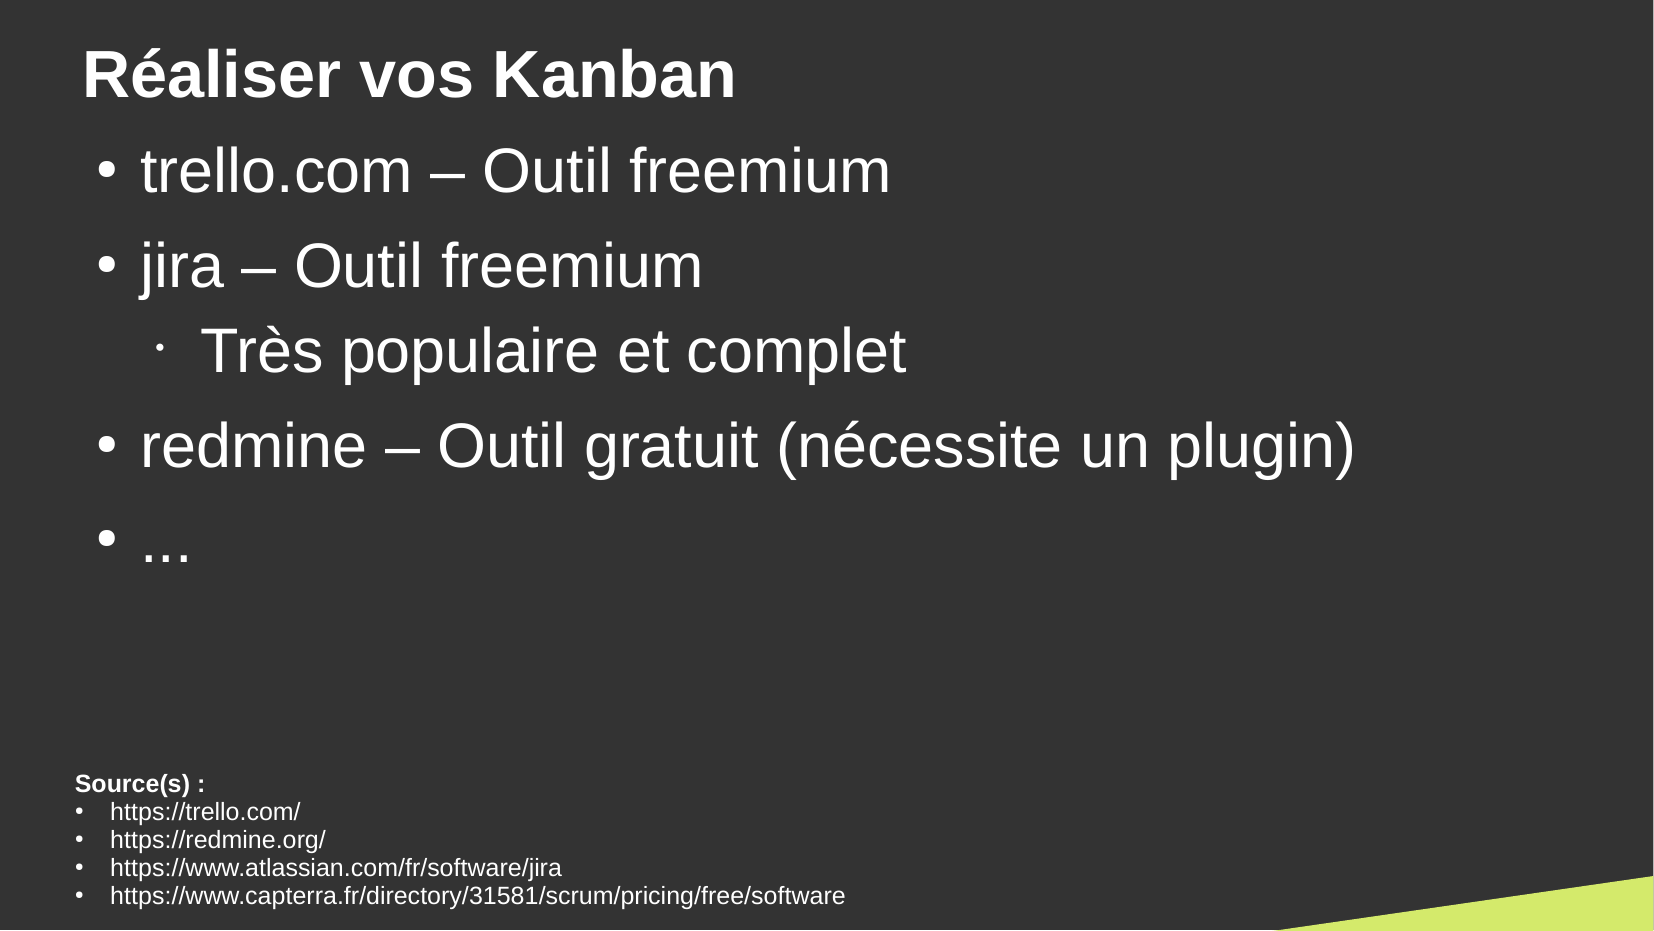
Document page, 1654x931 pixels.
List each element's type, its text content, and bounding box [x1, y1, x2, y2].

list trello.com – Outil freemium jira – Outil freemium Très populaire et complet redmine – Outil gratuit (nécessite un plugin) ... [80, 135, 1620, 579]
text_box Source(s) : https://trello.com/ https://redmine.org/ https://www.atlassian.com/fr/software/jira https://www.capterra.fr/directory/31581/scrum/pricing/free/software [60, 762, 1546, 918]
title Réaliser vos Kanban [82, 37, 1571, 122]
text_box [1272, 875, 1654, 931]
